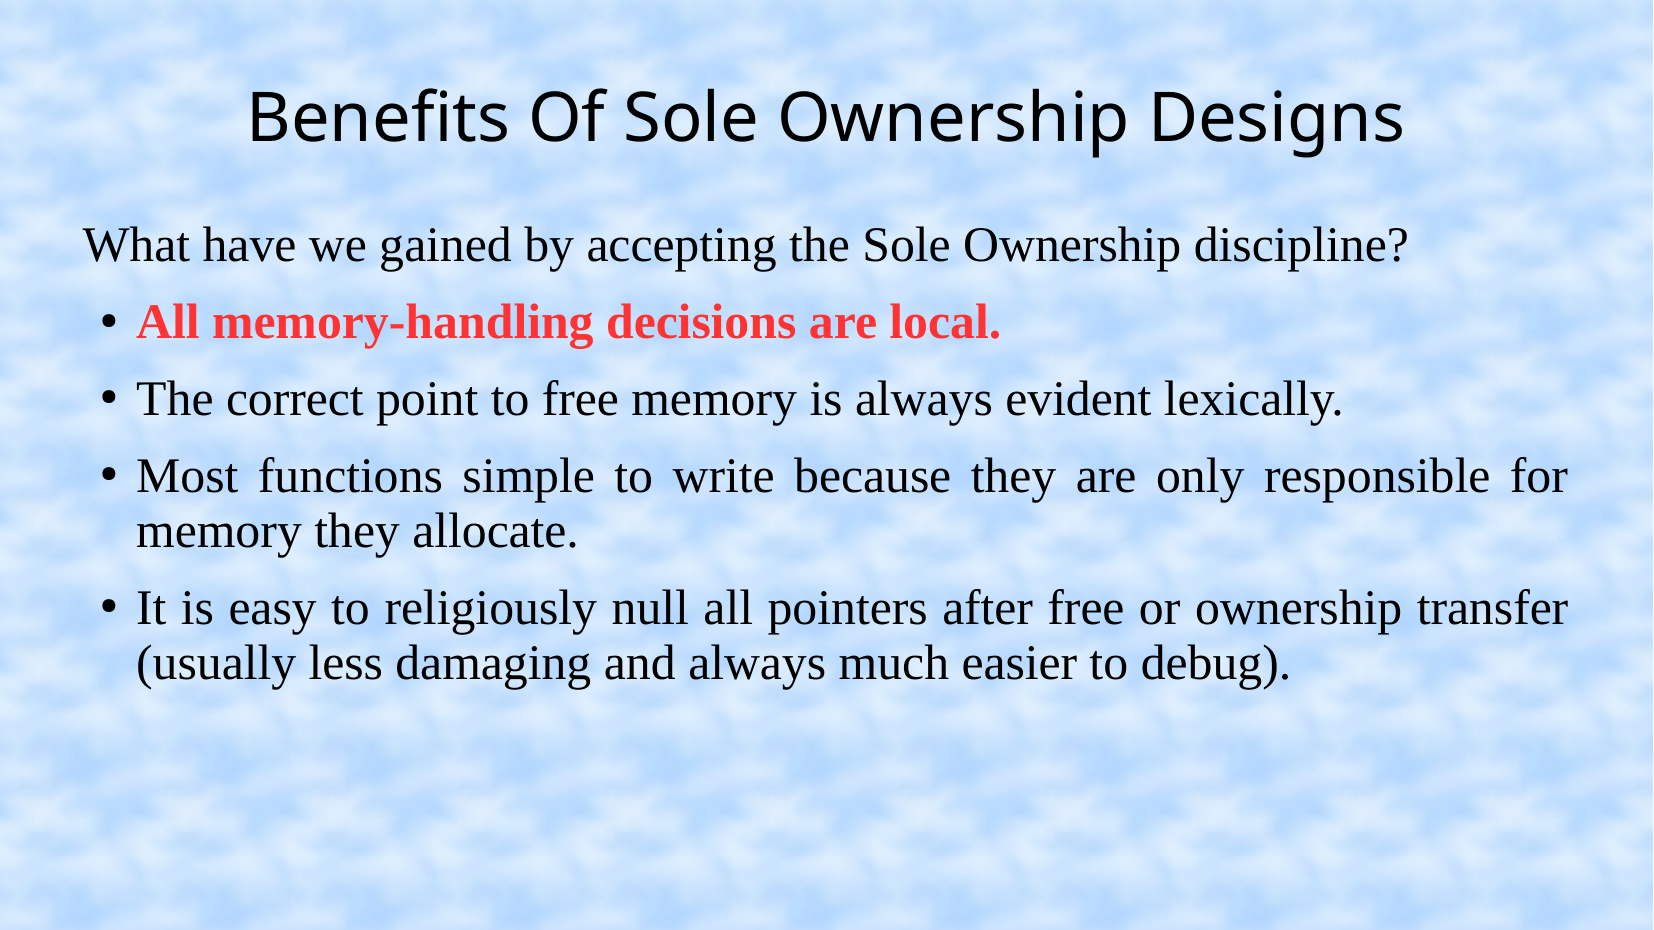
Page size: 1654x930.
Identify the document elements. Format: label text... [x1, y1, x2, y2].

list What have we gained by accepting the Sole Ownership discipline? All memory-handling decisions are local. The correct point to free memory is always evident lexically. Most functions simple to write because they are only responsible for memory they allocate. It is easy to religiously null all pointers after free or ownership transfer (usually less damaging and always much easier to debug). [82, 217, 1571, 841]
picture [0, 0, 1654, 930]
title Benefits Of Sole Ownership Designs [82, 36, 1571, 193]
